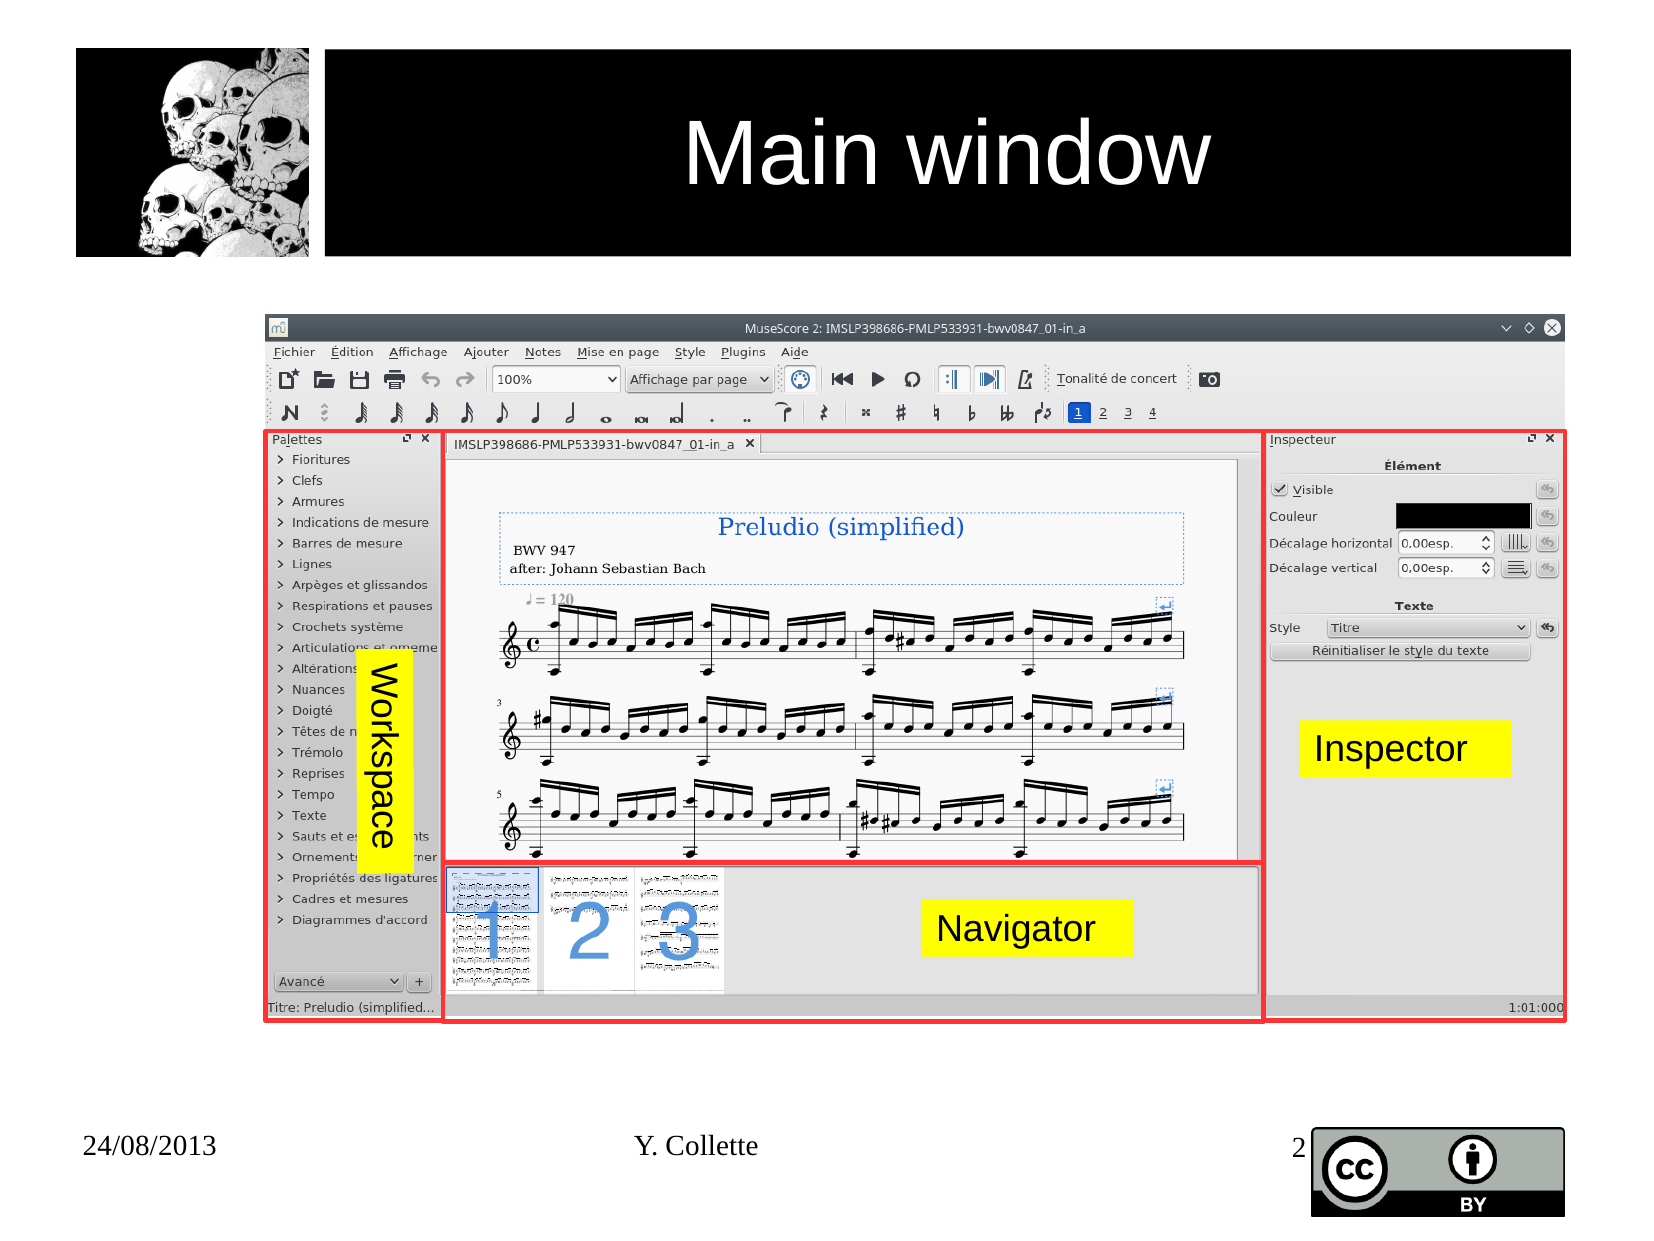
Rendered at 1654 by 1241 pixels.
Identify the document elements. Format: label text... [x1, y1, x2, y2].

picture [268, 433, 441, 1016]
picture [445, 865, 1261, 1016]
title Main window [324, 49, 1571, 257]
picture [1311, 1127, 1565, 1217]
picture [265, 314, 1565, 429]
text_box Workspace [356, 648, 414, 874]
picture [76, 48, 309, 257]
picture [1266, 433, 1563, 1016]
text_box Inspector [1299, 720, 1512, 778]
picture [445, 433, 1261, 860]
text_box Navigator [921, 899, 1134, 957]
